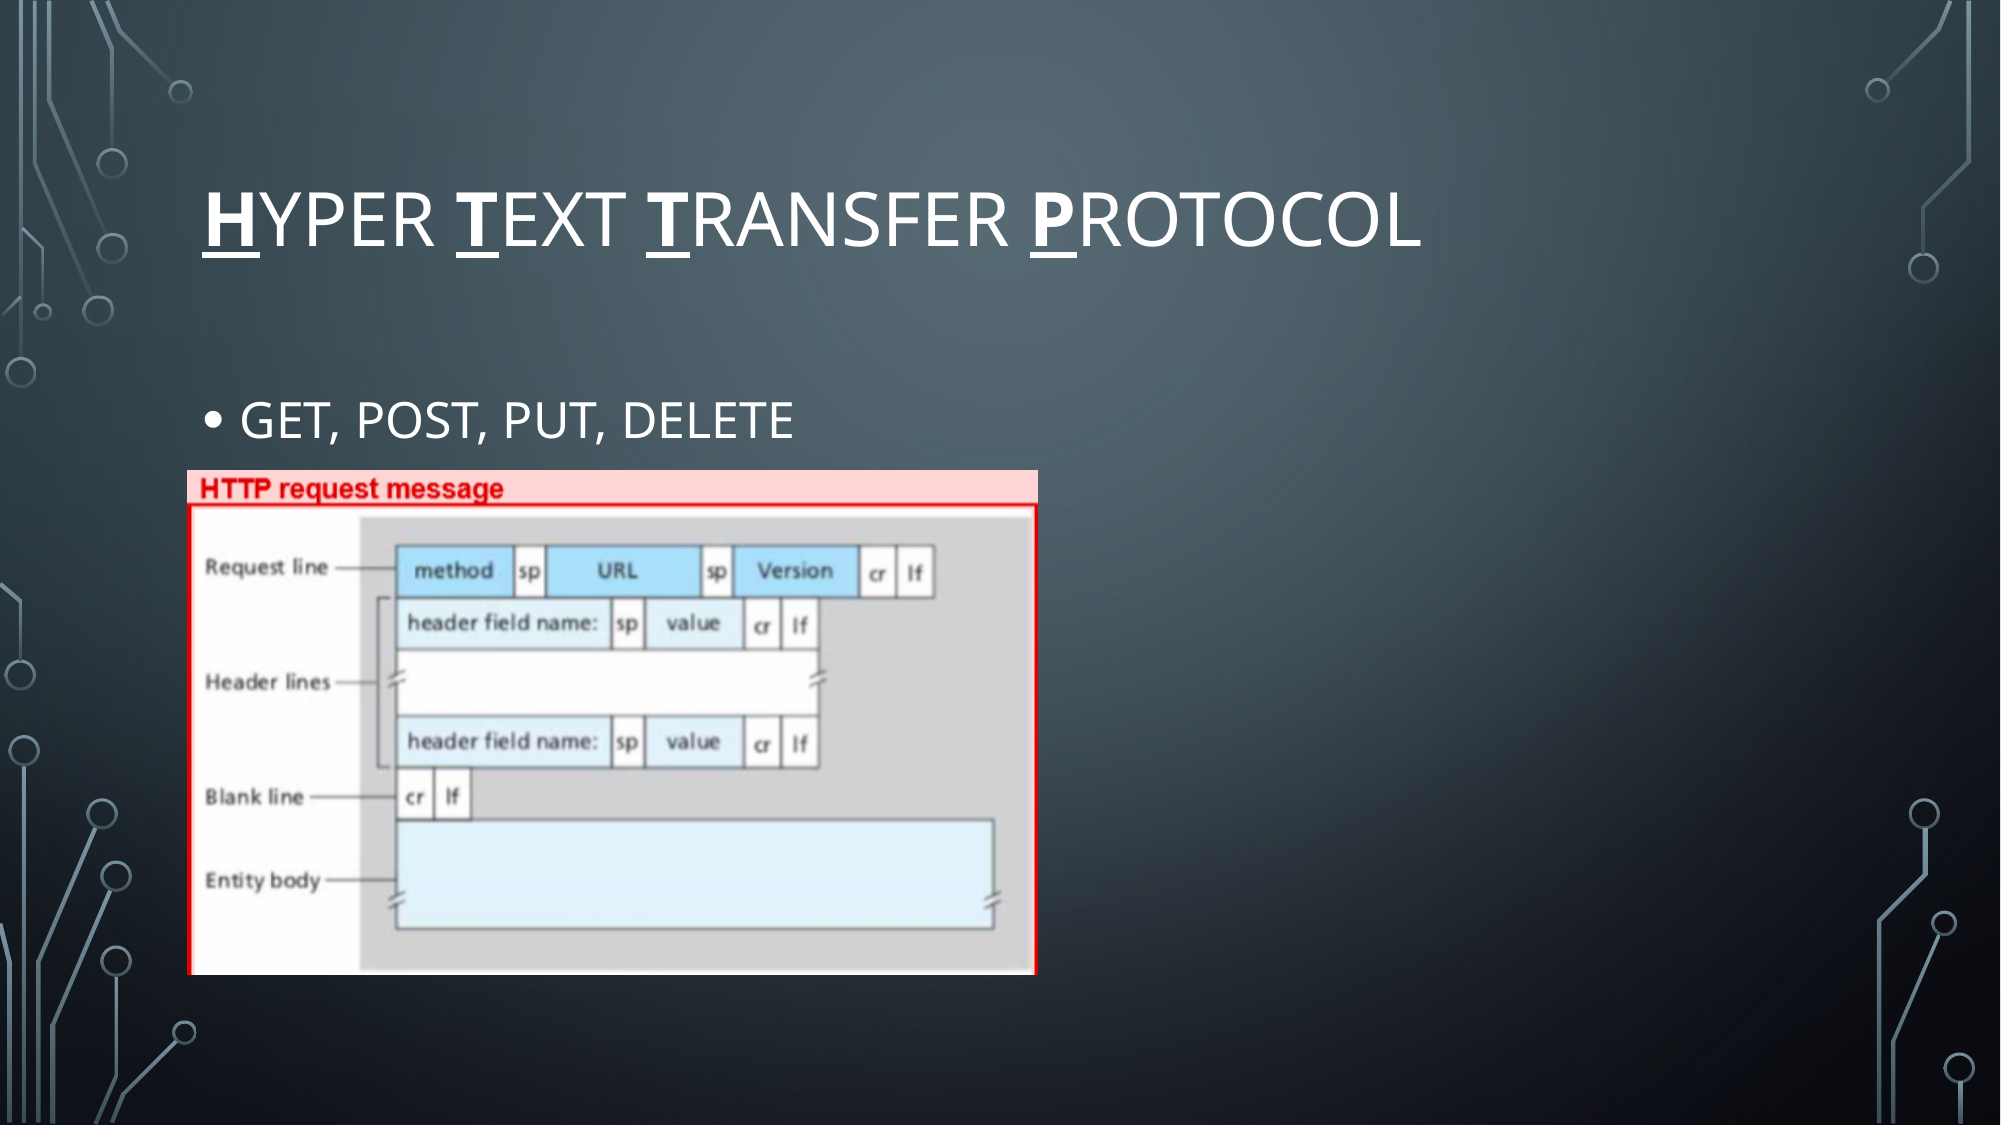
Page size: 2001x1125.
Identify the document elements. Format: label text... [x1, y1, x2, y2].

list GET, POST, PUT, DELETE [187, 369, 1813, 951]
title Hyper text transfer Protocol [187, 101, 1813, 344]
picture [187, 470, 1038, 976]
